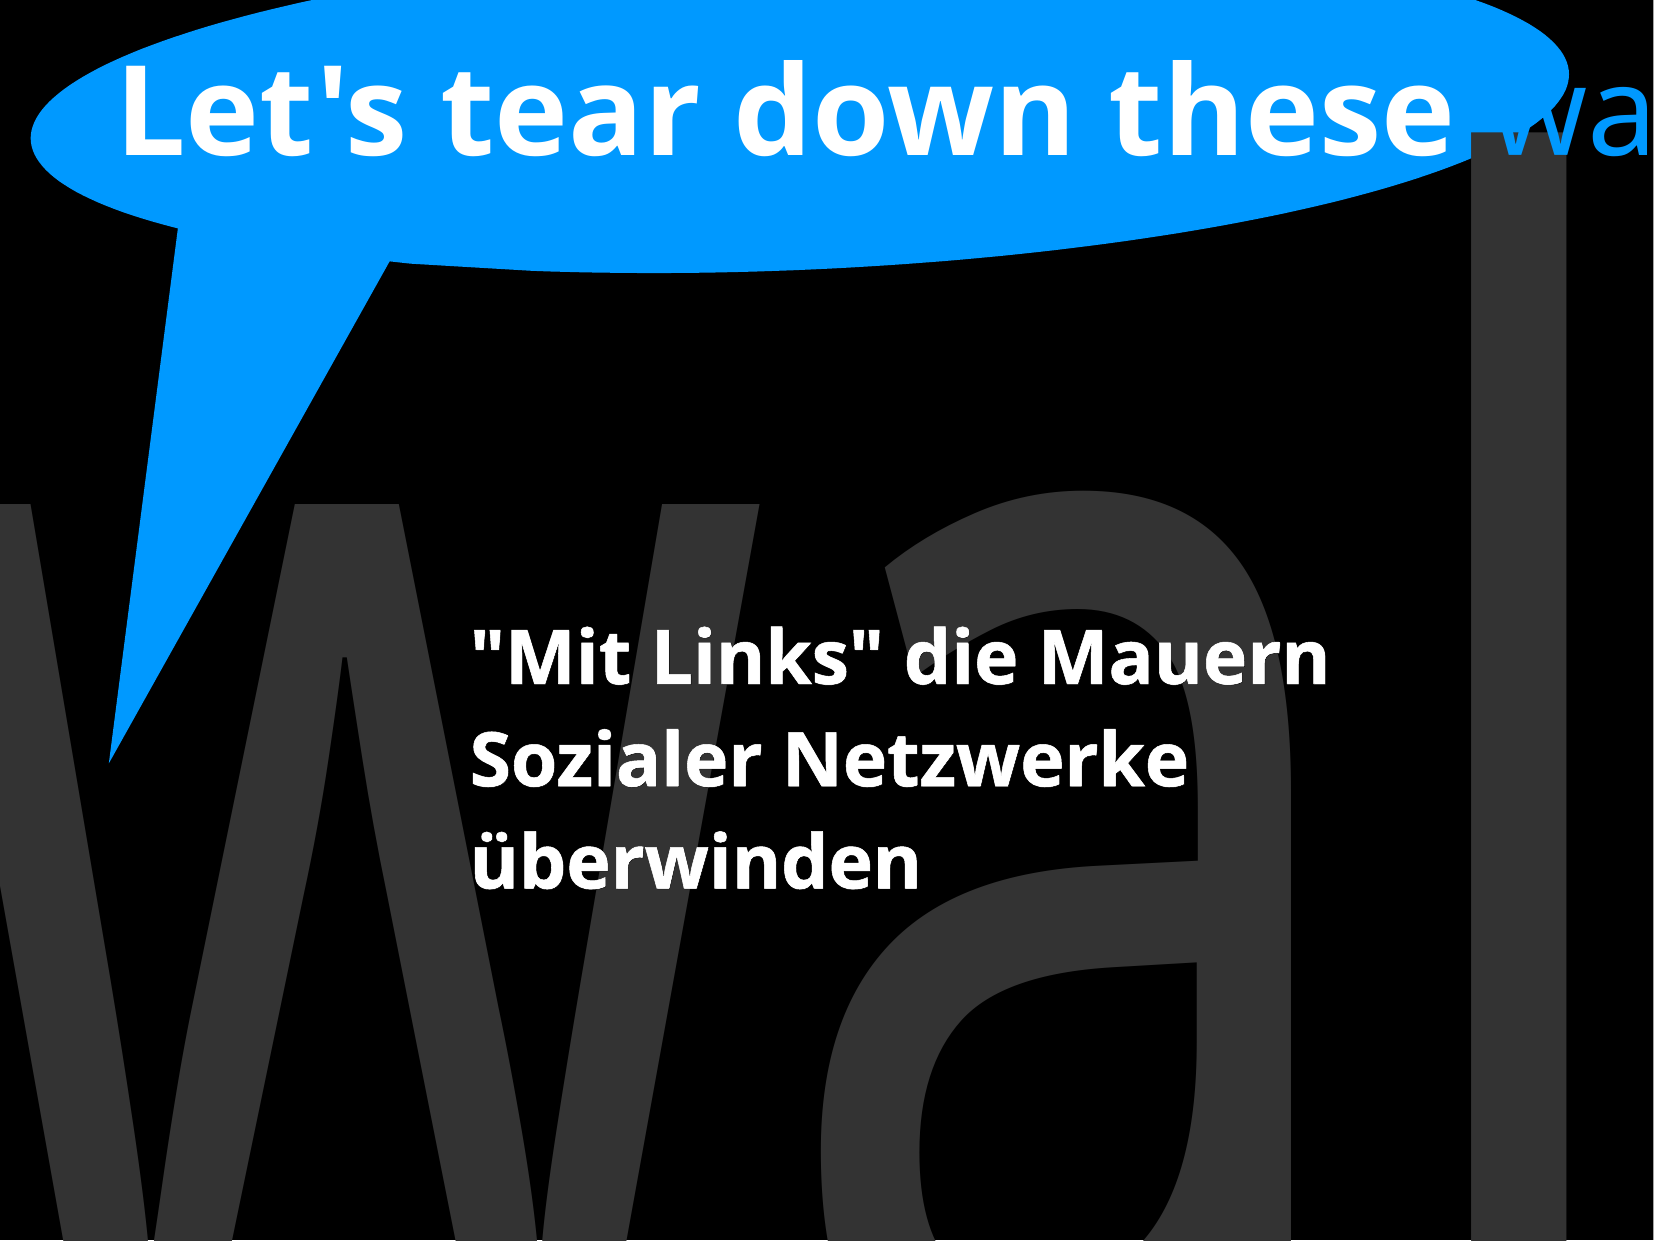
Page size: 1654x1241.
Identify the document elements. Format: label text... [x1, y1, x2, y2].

text_box "Mit Links" die Mauern Sozialer Netzwerke überwinden [454, 596, 1619, 780]
text_box [108, 176, 414, 764]
text_box wall [0, 0, 1654, 1241]
text_box Let's tear down these walls [100, 13, 1505, 184]
